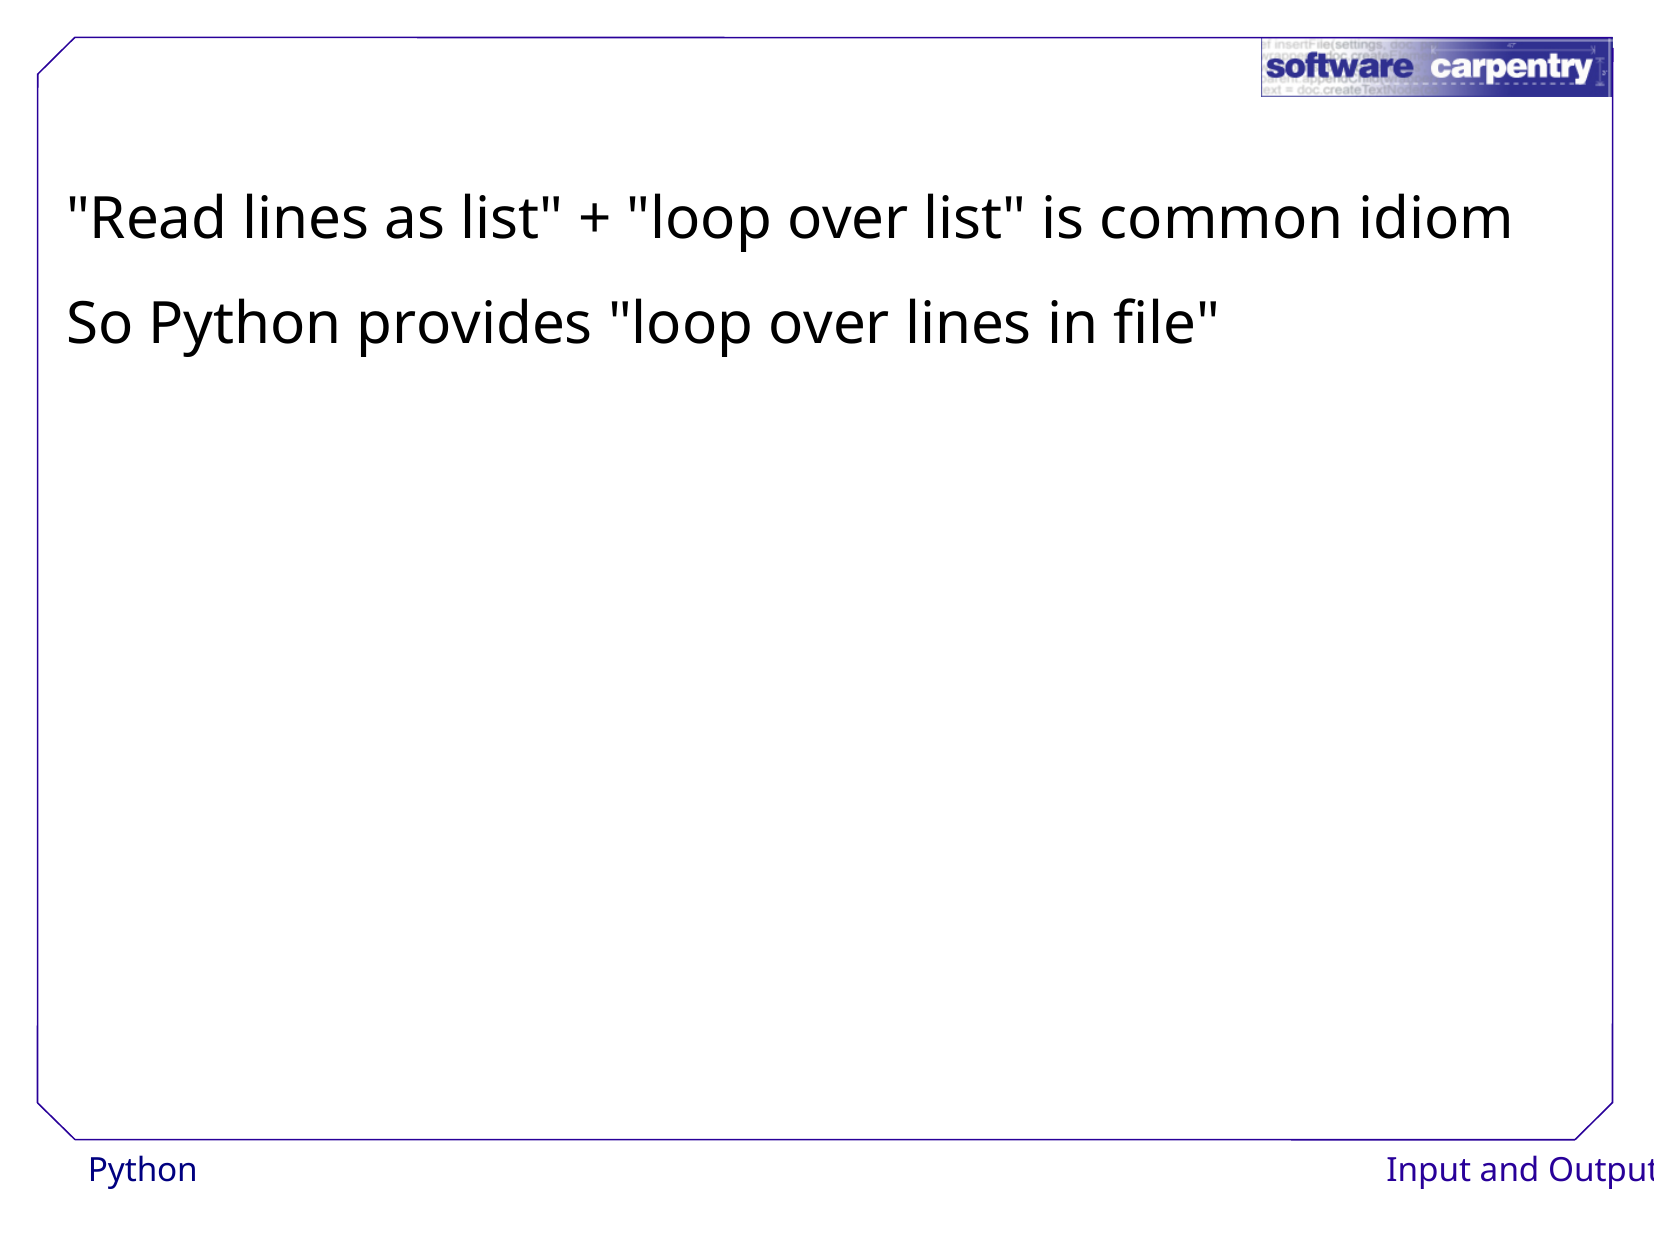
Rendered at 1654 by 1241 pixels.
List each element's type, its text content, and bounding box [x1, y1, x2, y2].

picture [1261, 39, 1613, 97]
text_box "Read lines as list" + "loop over list" is common idiom So Python provides "loop over lines in file" [51, 137, 1654, 364]
